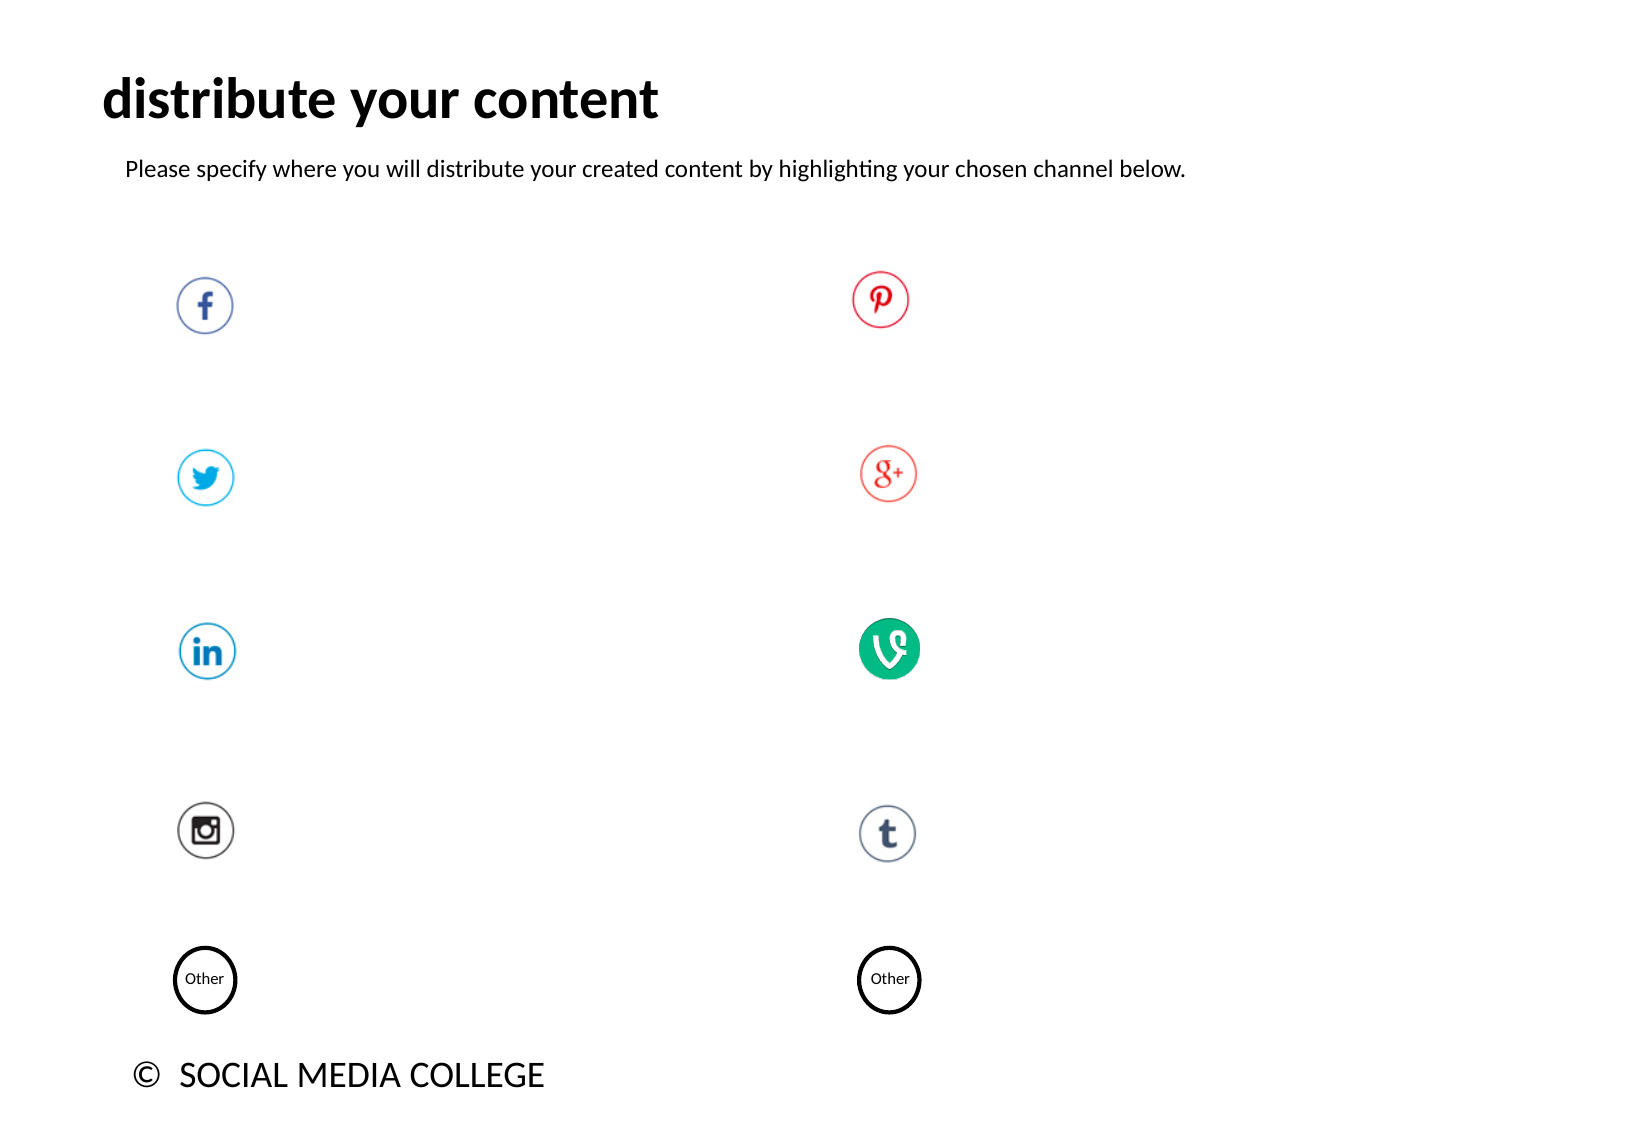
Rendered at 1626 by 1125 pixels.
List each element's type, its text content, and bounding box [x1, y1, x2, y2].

footer © SOCIAL MEDIA COLLEGE [107, 1042, 1449, 1103]
picture [170, 617, 242, 687]
text_box Please specify where you will distribute your created content by highlighting your chosen channel below. [110, 145, 1328, 191]
text_box [181, 947, 229, 960]
picture [859, 618, 920, 680]
text_box [178, 996, 232, 1013]
text_box [865, 947, 913, 960]
picture [854, 437, 924, 513]
picture [168, 439, 240, 513]
picture [854, 797, 924, 867]
text_box [863, 996, 916, 1013]
picture [842, 267, 920, 341]
picture [170, 267, 242, 341]
text_box distribute your content [87, 52, 1411, 138]
text_box Other [839, 960, 942, 996]
picture [170, 797, 242, 867]
text_box Other [153, 960, 256, 996]
